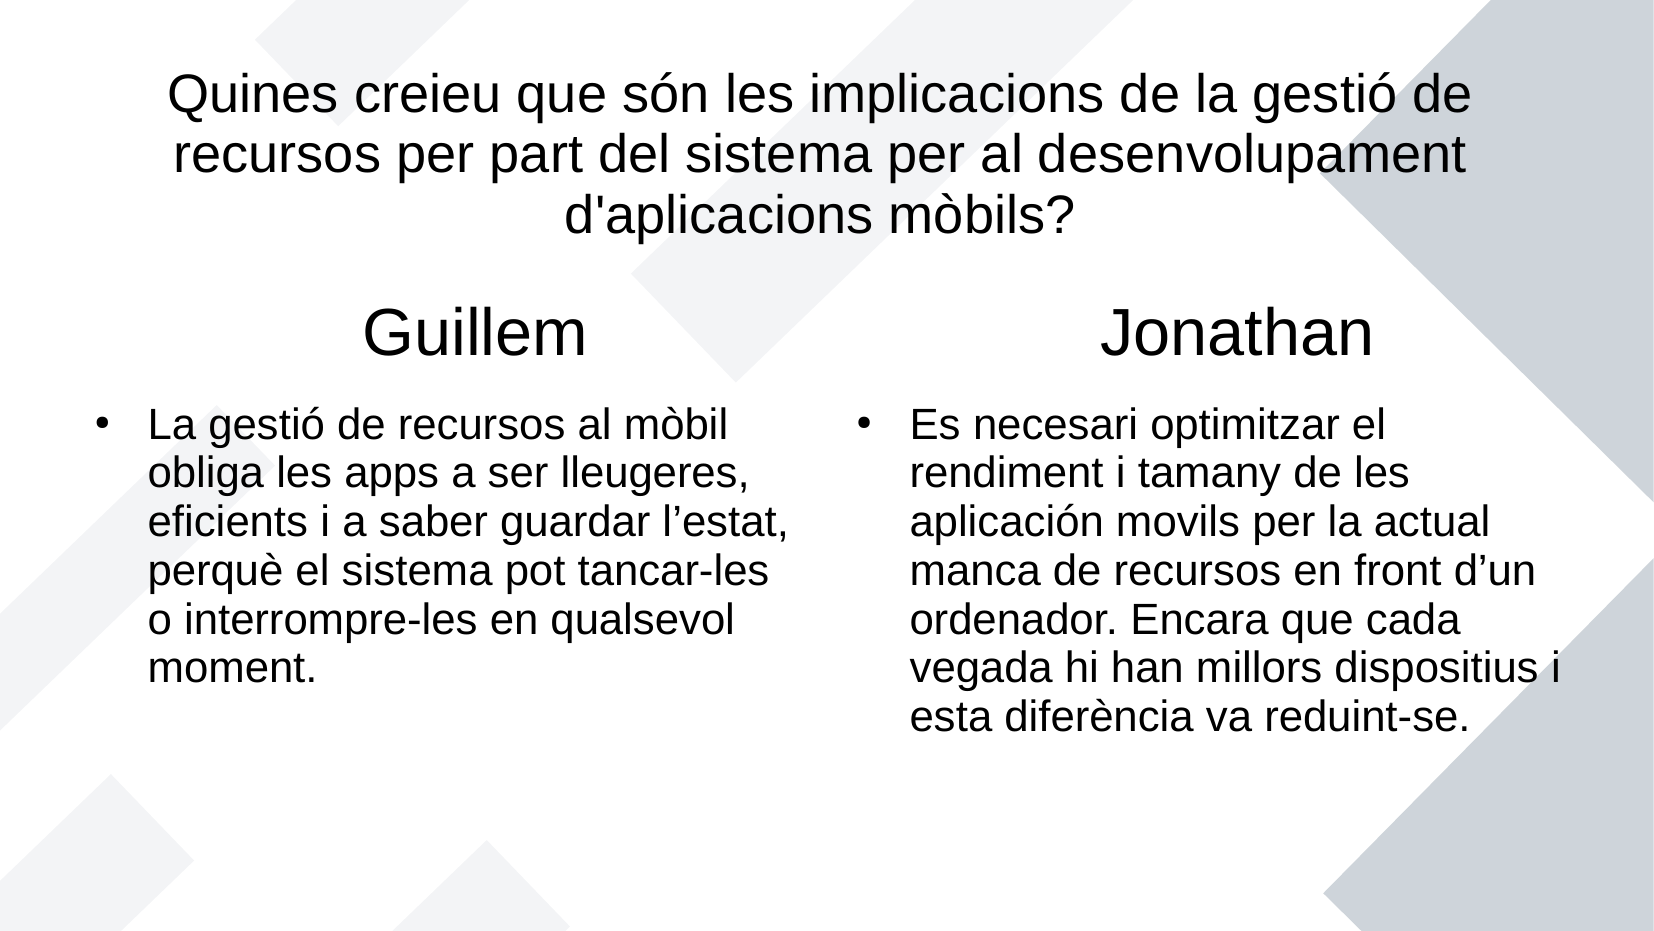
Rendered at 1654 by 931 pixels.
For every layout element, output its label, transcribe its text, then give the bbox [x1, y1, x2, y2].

list Guillem La gestió de recursos al mòbil obliga les apps a ser lleugeres, eficients i a saber guardar l’estat, perquè el sistema pot tancar-les o interrompre-les en qualsevol moment. [76, 295, 804, 835]
title Quines creieu que són les implicacions de la gestió de recursos per part del sistema per al desenvolupament d'aplicacions mòbils? [76, 63, 1565, 246]
list Jonathan Es necesari optimitzar el rendiment i tamany de les aplicación movils per la actual manca de recursos en front d’un ordenador. Encara que cada vegada hi han millors dispositius i esta diferència va reduint-se. [838, 295, 1565, 835]
